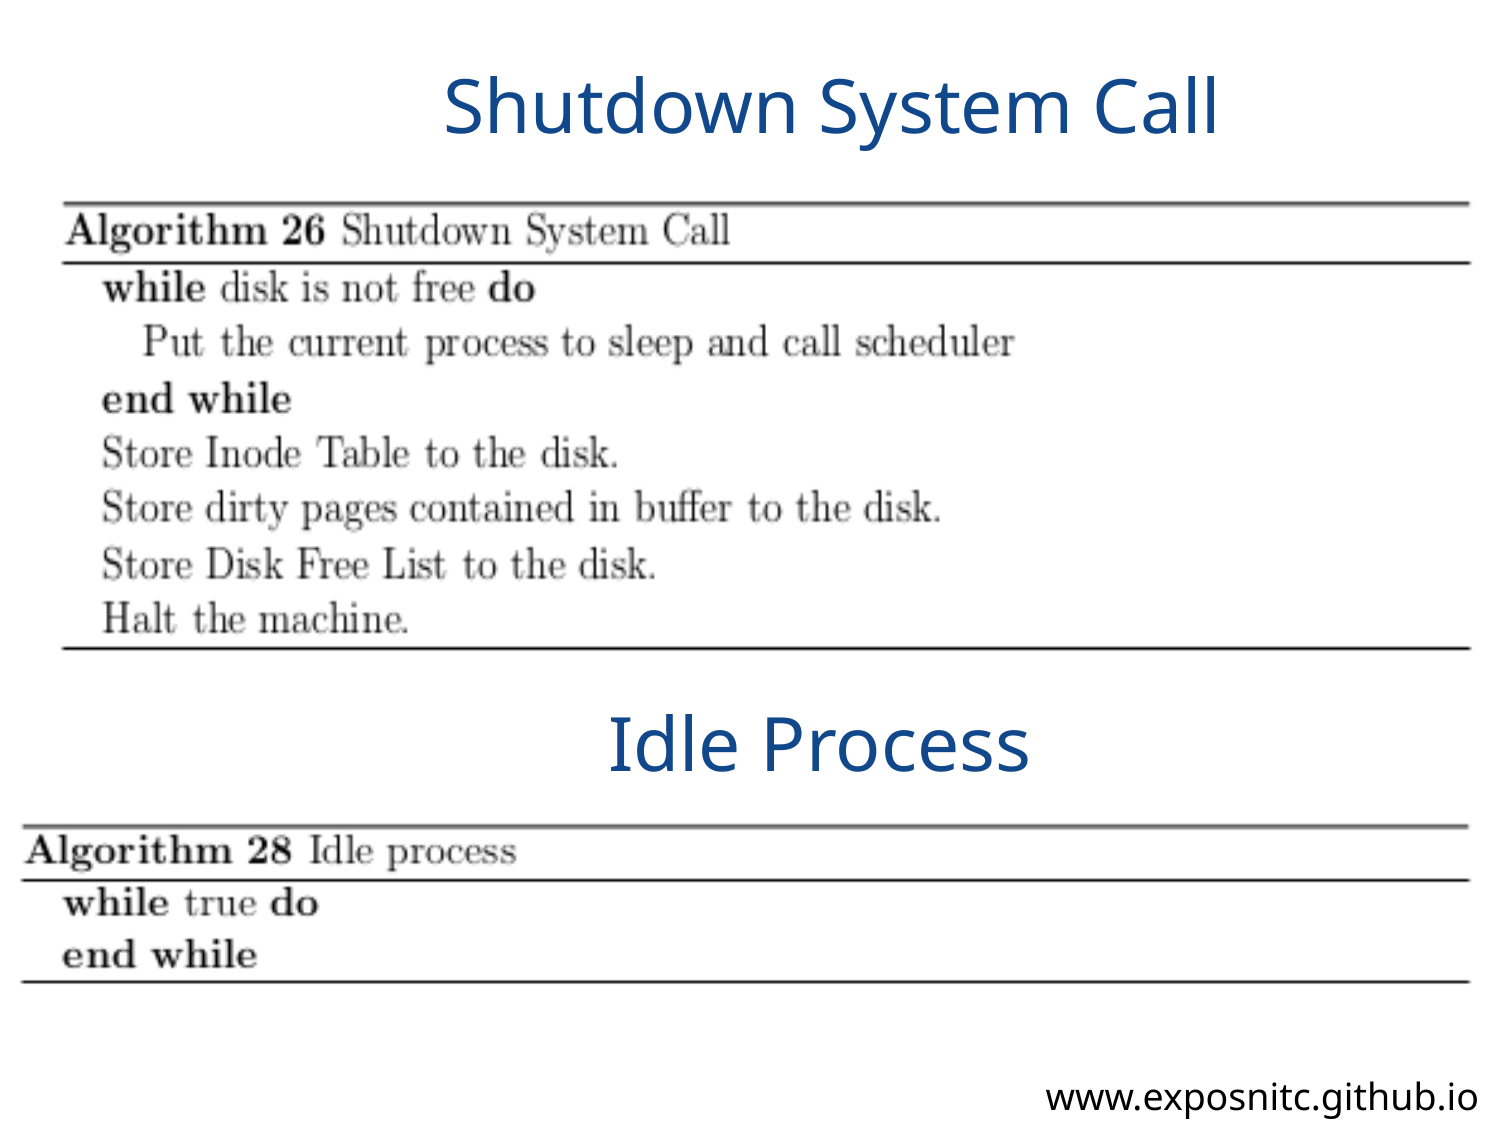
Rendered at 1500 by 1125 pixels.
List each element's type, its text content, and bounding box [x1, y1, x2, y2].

picture [47, 174, 1500, 668]
picture [11, 799, 1500, 1044]
title Shutdown System Call [225, 24, 1440, 163]
text_box www.exposnitc.github.io [1025, 1065, 1500, 1125]
text_box Idle Process [212, 668, 1428, 799]
